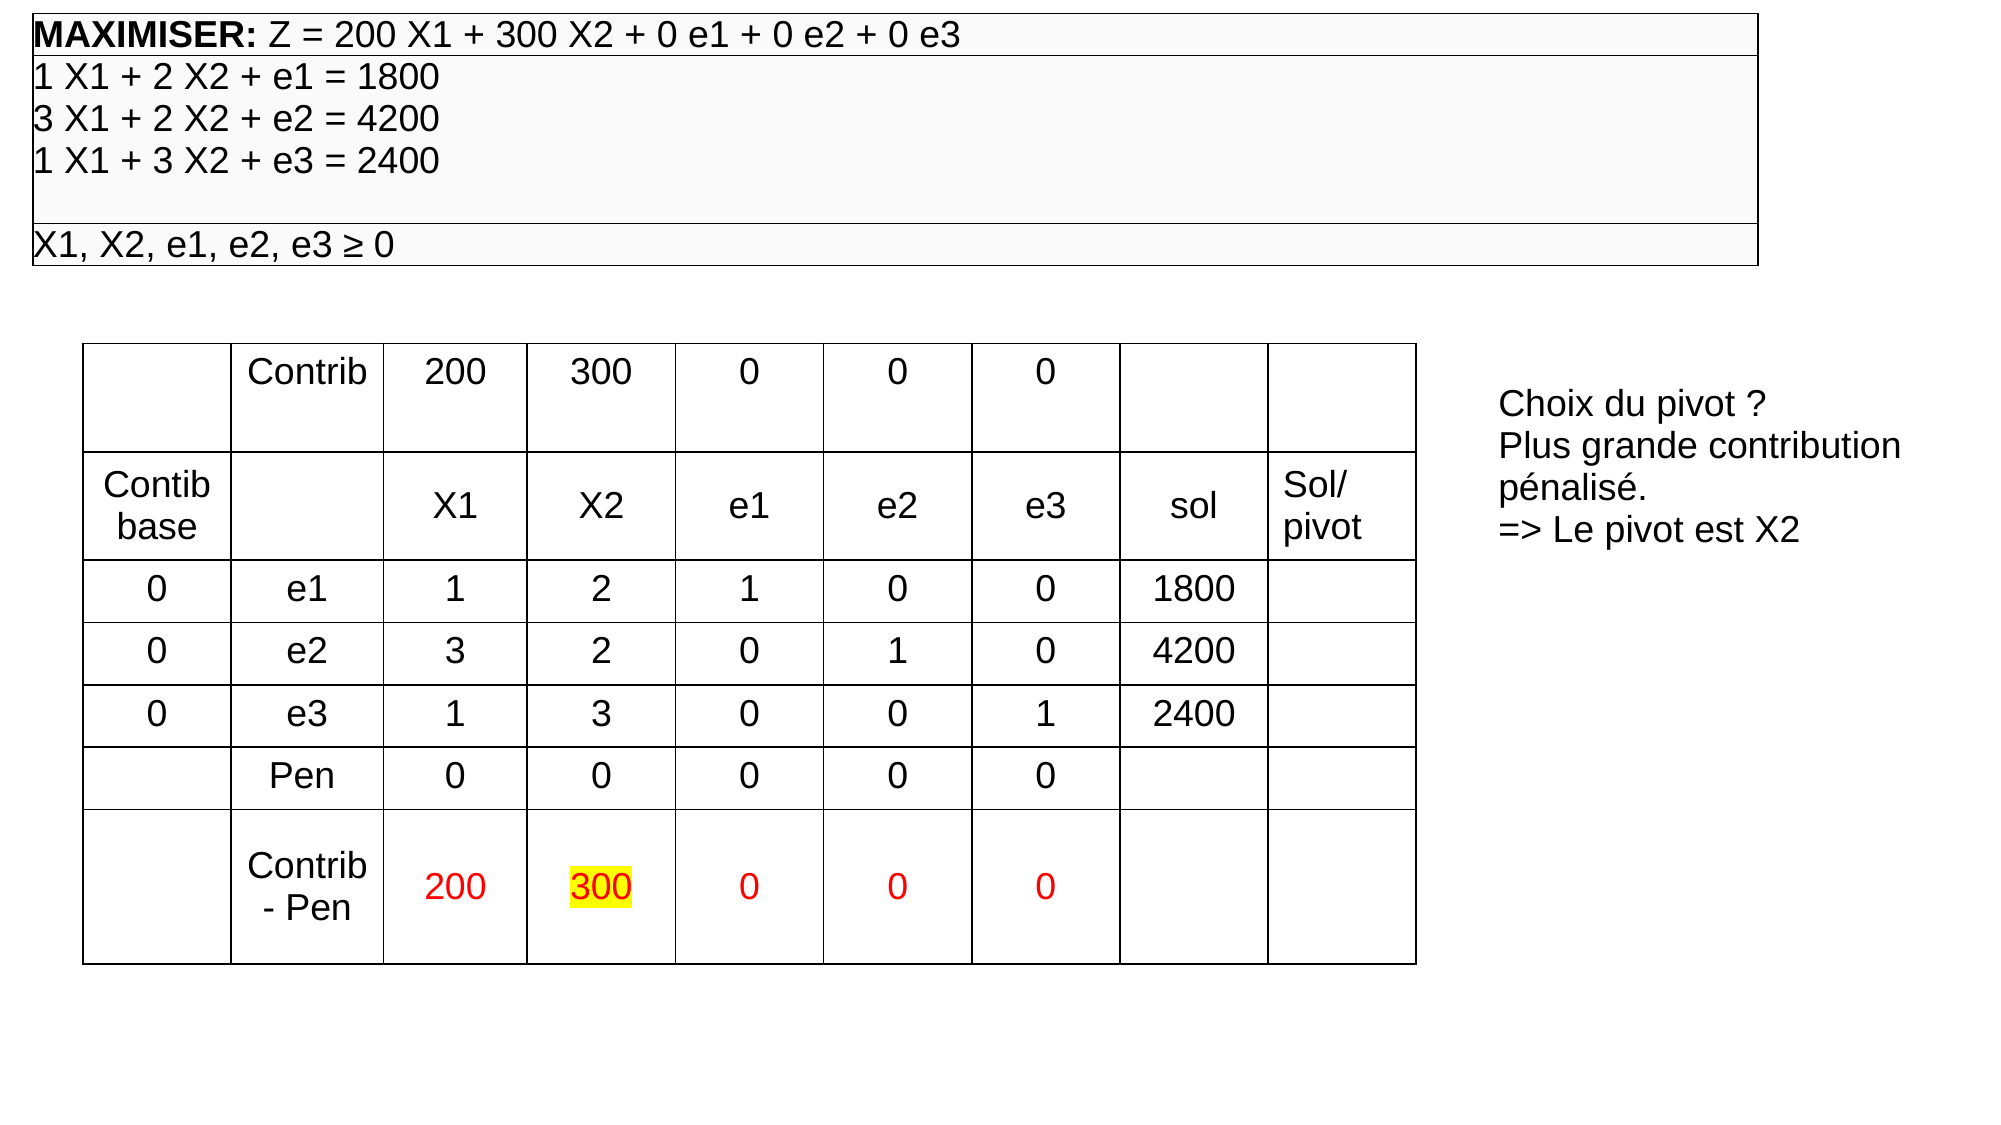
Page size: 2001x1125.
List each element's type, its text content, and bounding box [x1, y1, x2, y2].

table_cell [232, 453, 383, 559]
table_cell e3 [232, 686, 383, 746]
table_cell [1121, 748, 1267, 809]
table_cell 200 [384, 810, 526, 963]
table_cell 3 [384, 623, 526, 684]
table_cell X1, X2, e1, e2, e3 ≥ 0 [34, 224, 1757, 265]
table_header 0 [824, 344, 971, 451]
table_cell 0 [973, 748, 1119, 809]
table_cell [1269, 686, 1415, 746]
table_cell e3 [973, 453, 1119, 559]
table_cell 0 [973, 623, 1119, 684]
table_cell 1 [824, 623, 971, 684]
table_cell 0 [384, 748, 526, 809]
table_cell [84, 748, 230, 809]
table_cell 0 [824, 748, 971, 809]
table_cell 0 [824, 686, 971, 746]
table_cell 1800 [1121, 561, 1267, 622]
table_cell 0 [84, 561, 230, 622]
table_cell 2 [528, 623, 675, 684]
table_cell 3 [528, 686, 675, 746]
table_cell 2400 [1121, 686, 1267, 746]
table_cell 0 [84, 623, 230, 684]
table_cell [1269, 748, 1415, 809]
table_header 0 [676, 344, 823, 451]
table_cell 0 [824, 810, 971, 963]
table_header 300 [528, 344, 675, 451]
table_cell 0 [973, 561, 1119, 622]
table_cell [1269, 561, 1415, 622]
table_header 0 [973, 344, 1119, 451]
table_cell 4200 [1121, 623, 1267, 684]
table_cell e1 [676, 453, 823, 559]
table_cell 0 [528, 748, 675, 809]
table_cell X2 [528, 453, 675, 559]
table_header [1121, 344, 1267, 451]
text_box Choix du pivot ? Plus grande contribution pénalisé. => Le pivot est X2 [1483, 375, 1951, 810]
table_cell 1 [676, 561, 823, 622]
table_cell 0 [676, 623, 823, 684]
table_header [1269, 344, 1415, 451]
table_cell 0 [676, 686, 823, 746]
table_cell sol [1121, 453, 1267, 559]
table_cell 0 [676, 748, 823, 809]
table_header [84, 344, 230, 451]
table_cell [84, 810, 230, 963]
table_cell 1 [384, 561, 526, 622]
table_cell e1 [232, 561, 383, 622]
table_cell Contrib - Pen [232, 810, 383, 963]
table_cell 2 [528, 561, 675, 622]
table_cell 0 [824, 561, 971, 622]
table_header MAXIMISER: Z = 200 X1 + 300 X2 + 0 e1 + 0 e2 + 0 e3 [34, 14, 1757, 55]
table_cell [1121, 810, 1267, 963]
table_cell 0 [84, 686, 230, 746]
table_cell e2 [824, 453, 971, 559]
table_cell 0 [676, 810, 823, 963]
table_cell e2 [232, 623, 383, 684]
table_header Contrib [232, 344, 383, 451]
table_cell Sol/pivot [1269, 453, 1415, 559]
table_header 200 [384, 344, 526, 451]
table_cell [1269, 623, 1415, 684]
table_cell 1 [384, 686, 526, 746]
table_cell 1 [973, 686, 1119, 746]
table_cell 300 [528, 810, 675, 963]
table_cell 1 X1 + 2 X2 + e1 = 1800 3 X1 + 2 X2 + e2 = 4200 1 X1 + 3 X2 + e3 = 2400 [34, 56, 1757, 223]
table_cell X1 [384, 453, 526, 559]
table_cell [1269, 810, 1415, 963]
table_cell 0 [973, 810, 1119, 963]
table_cell Pen [232, 748, 383, 809]
table_cell Contib base [84, 453, 230, 559]
